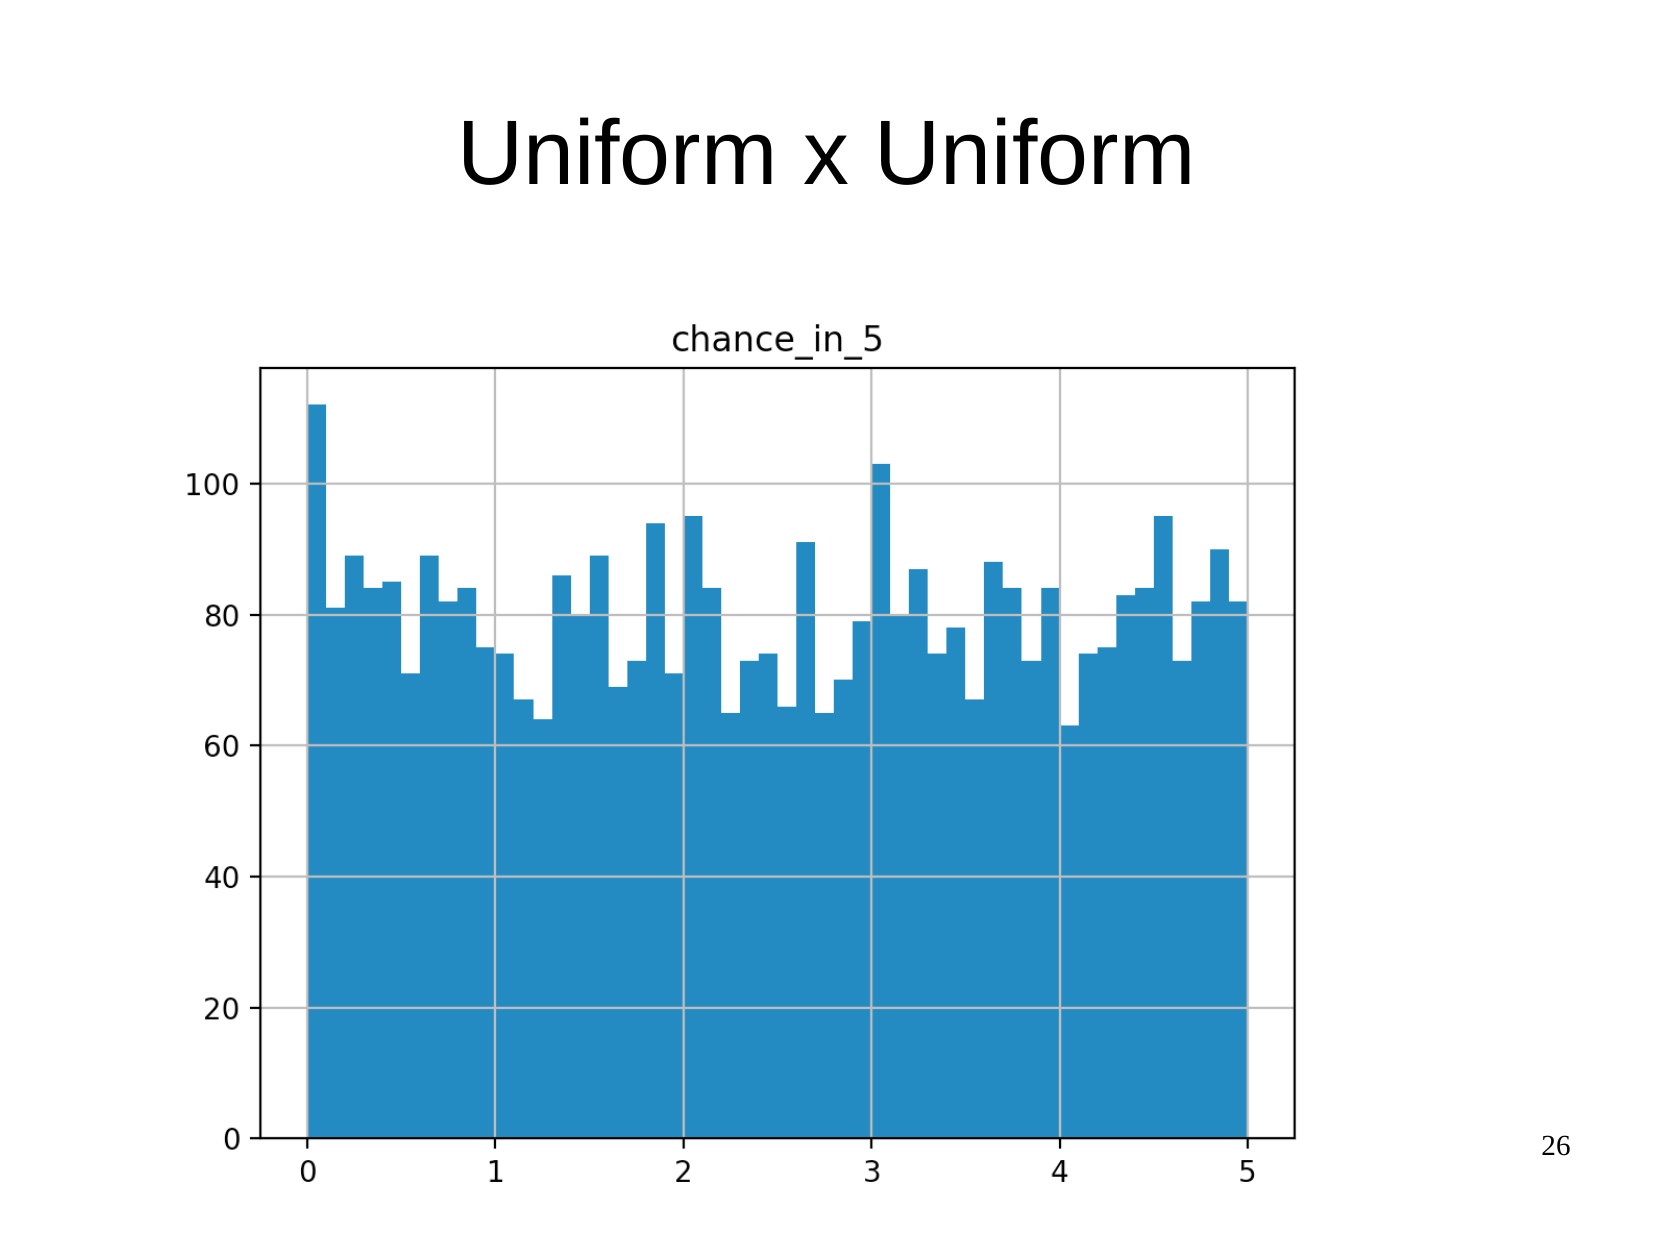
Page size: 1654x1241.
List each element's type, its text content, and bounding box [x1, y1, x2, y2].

title Uniform x Uniform [82, 49, 1571, 257]
picture [177, 269, 1328, 1207]
